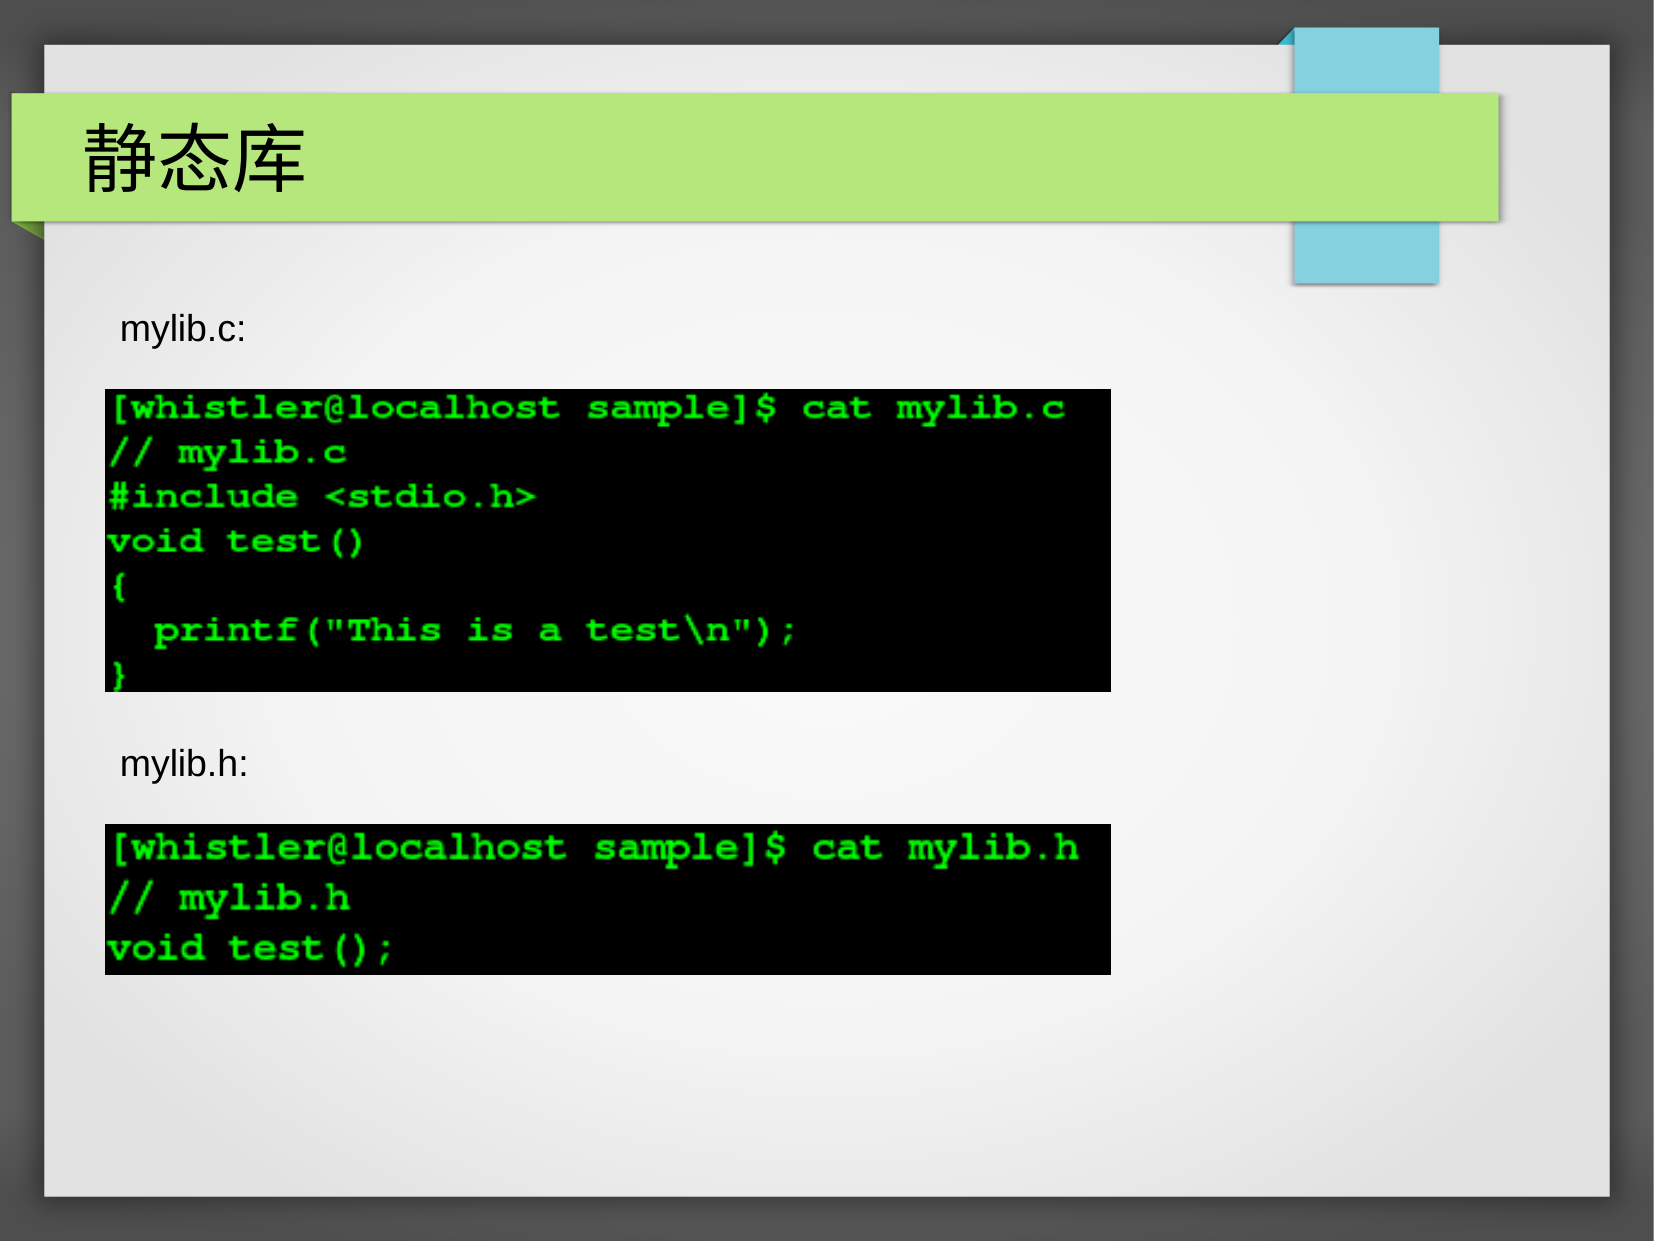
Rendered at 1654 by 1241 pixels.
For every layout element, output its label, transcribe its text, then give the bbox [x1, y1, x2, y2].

text_box mylib.c: [105, 300, 262, 357]
picture [0, 0, 1654, 1241]
text_box mylib.h: [105, 735, 264, 792]
title 静态库 [82, 94, 1264, 213]
